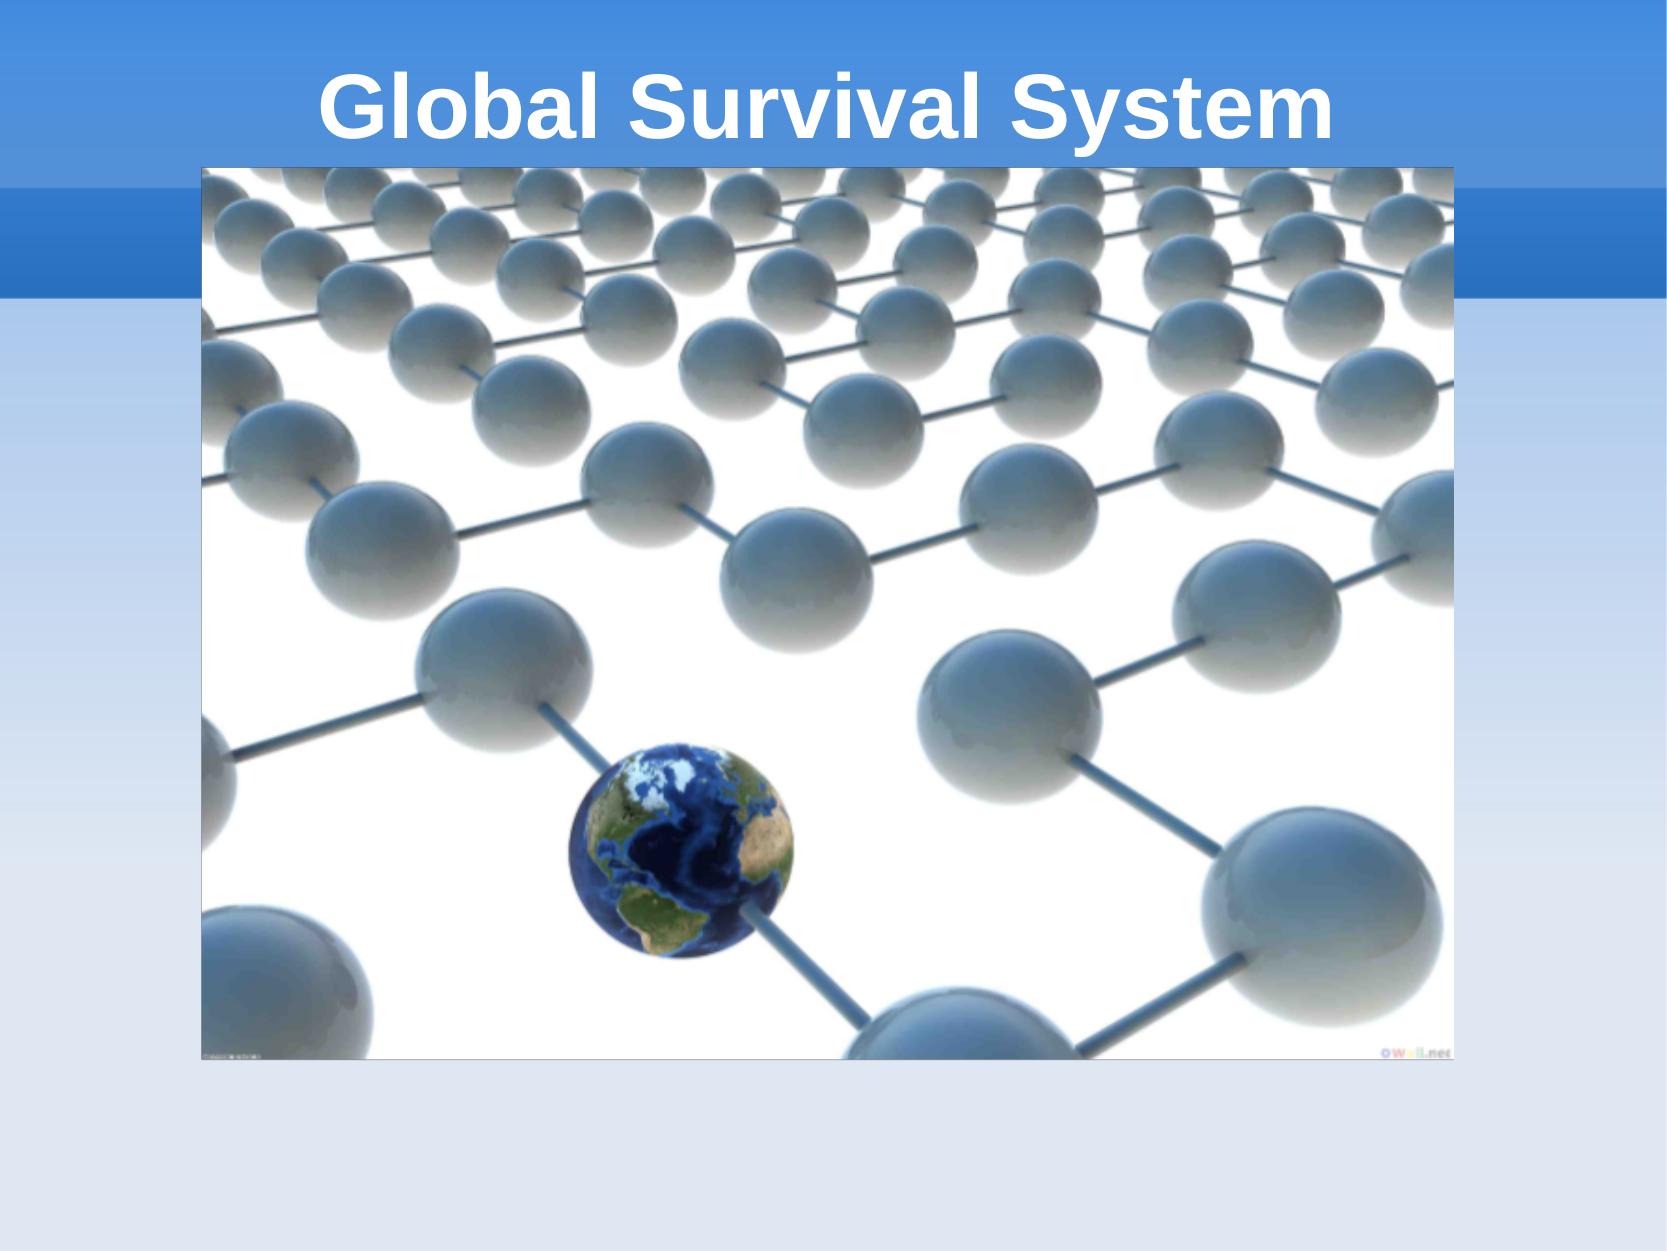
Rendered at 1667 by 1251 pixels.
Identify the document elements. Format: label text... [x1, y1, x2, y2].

picture [0, 0, 1667, 1251]
title Global Survival System [67, 6, 1587, 209]
